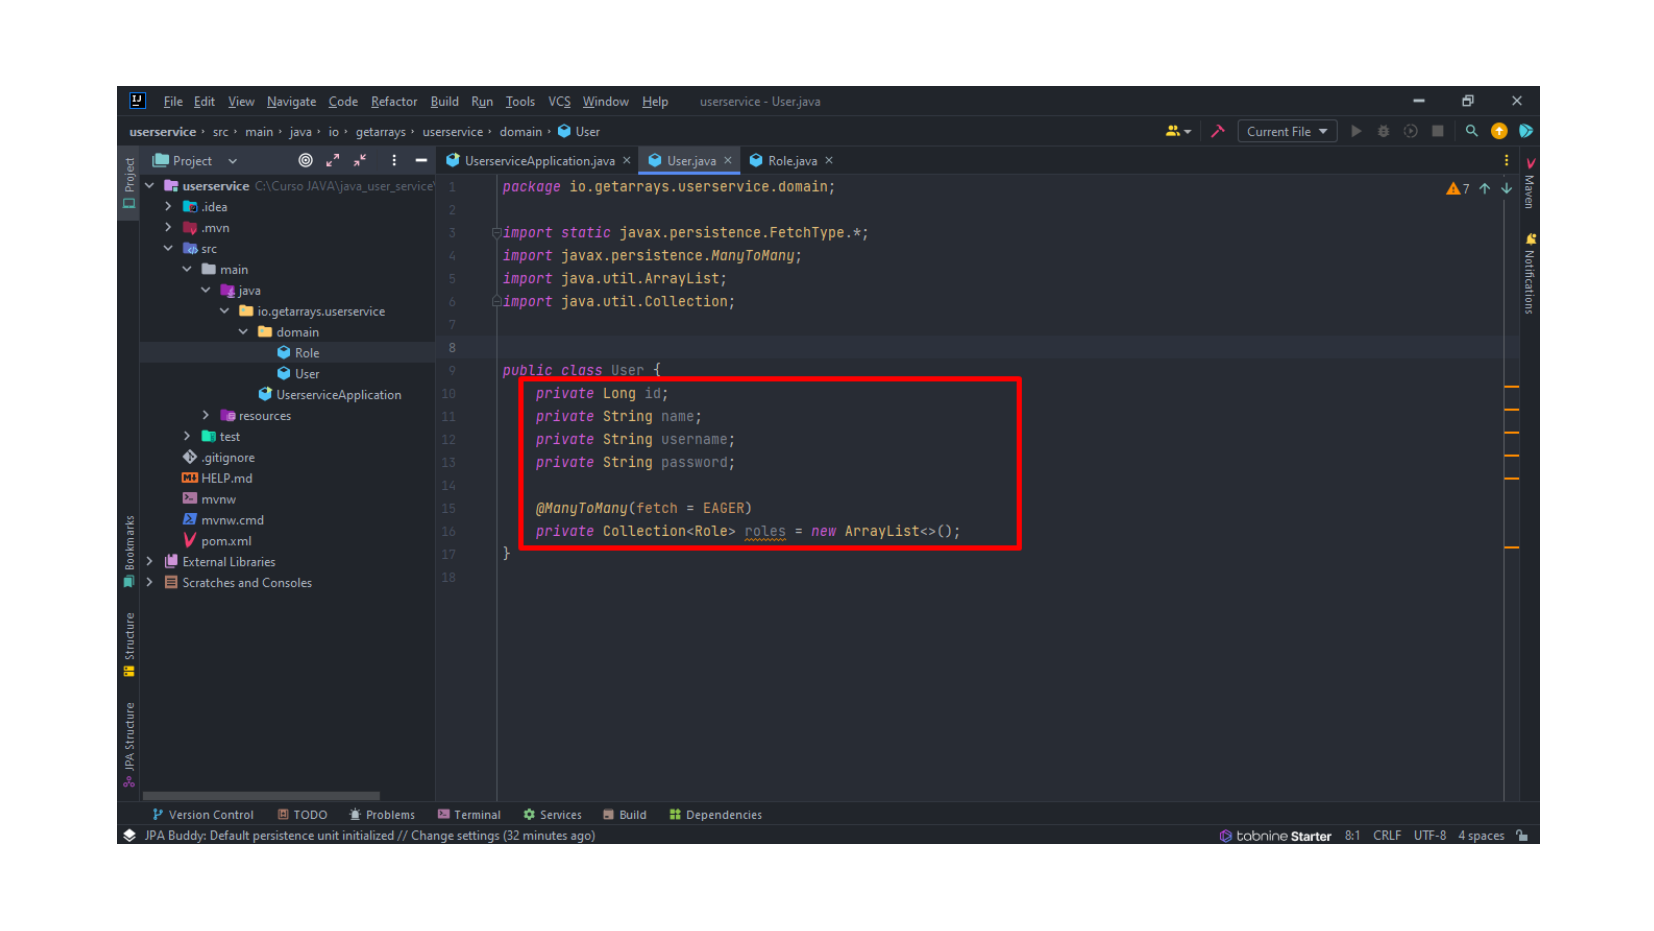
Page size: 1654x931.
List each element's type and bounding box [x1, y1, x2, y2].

picture [117, 86, 1540, 844]
